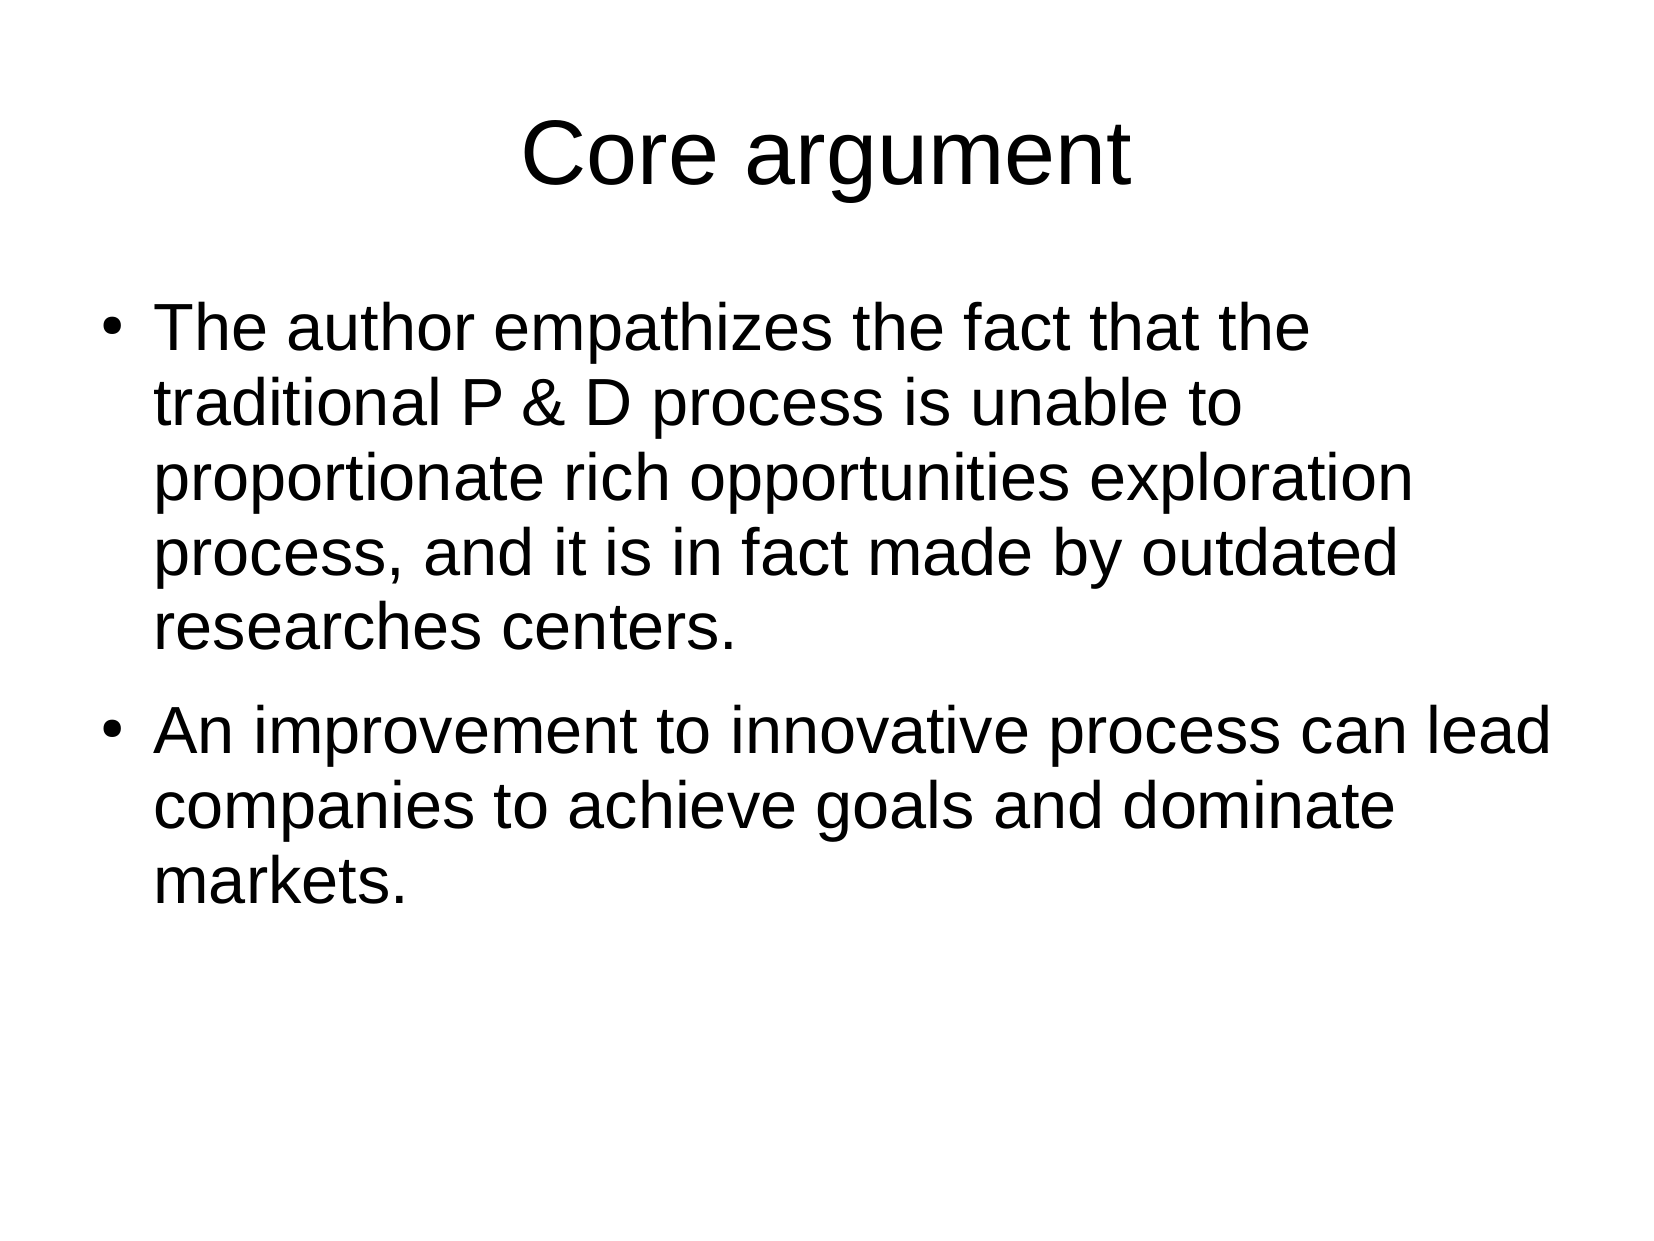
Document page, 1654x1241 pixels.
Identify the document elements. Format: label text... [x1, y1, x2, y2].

title Core argument [82, 49, 1571, 257]
list The author empathizes the fact that the traditional P & D process is unable to proportionate rich opportunities exploration process, and it is in fact made by outdated researches centers. An improvement to innovative process can lead companies to achieve goals and dominate markets. [82, 290, 1571, 1010]
